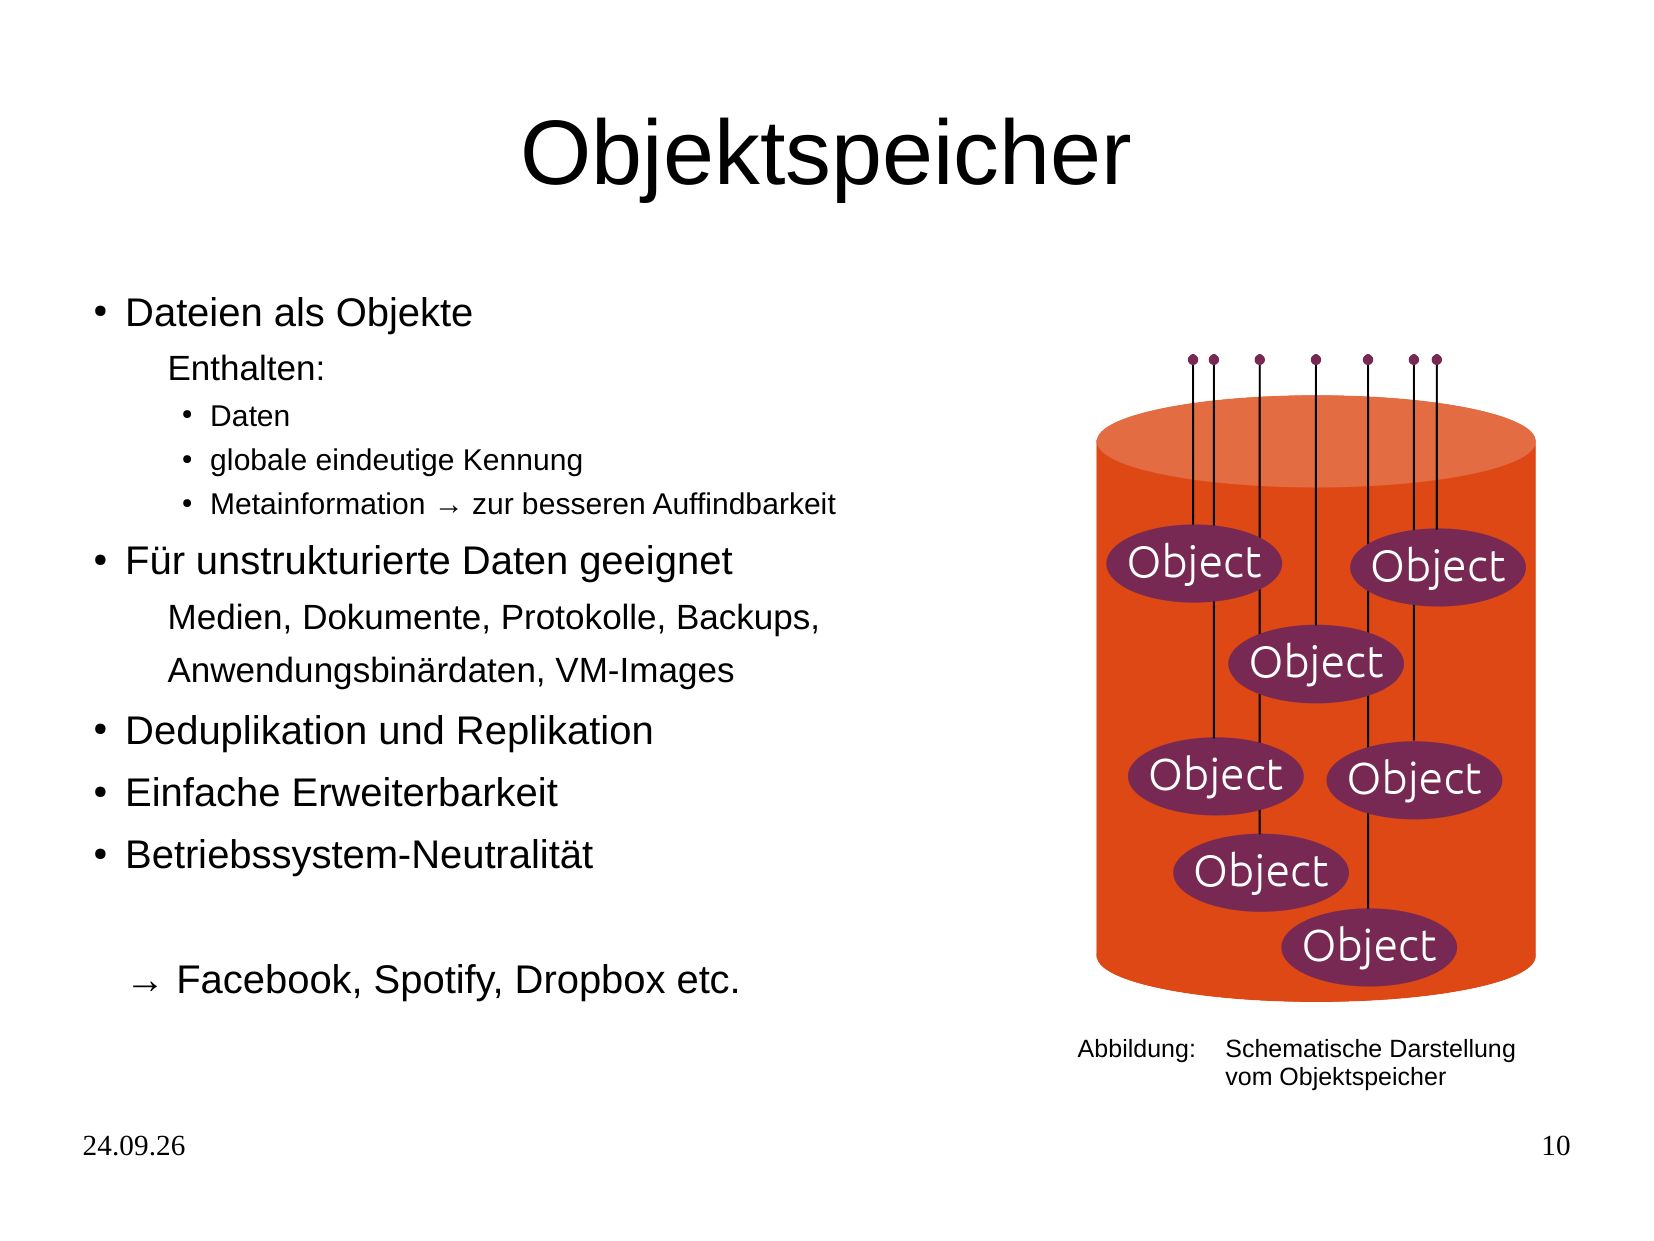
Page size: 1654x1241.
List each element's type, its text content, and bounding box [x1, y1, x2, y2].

title Objektspeicher [82, 49, 1571, 257]
text_box Abbildung: Schematische Darstellung vom Objektspeicher [1062, 1027, 1532, 1099]
list Dateien als Objekte Enthalten: Daten globale eindeutige Kennung Metainformation → zur besseren Auffindbarkeit Für unstrukturierte Daten geeignet Medien, Dokumente, Protokolle, Backups, Anwendungsbinärdaten, VM-Images Deduplikation und Replikation Einfache Erweiterbarkeit Betriebssystem-Neutralität → Facebook, Spotify, Dropbox etc. [82, 290, 1571, 1010]
picture [1096, 354, 1536, 1002]
